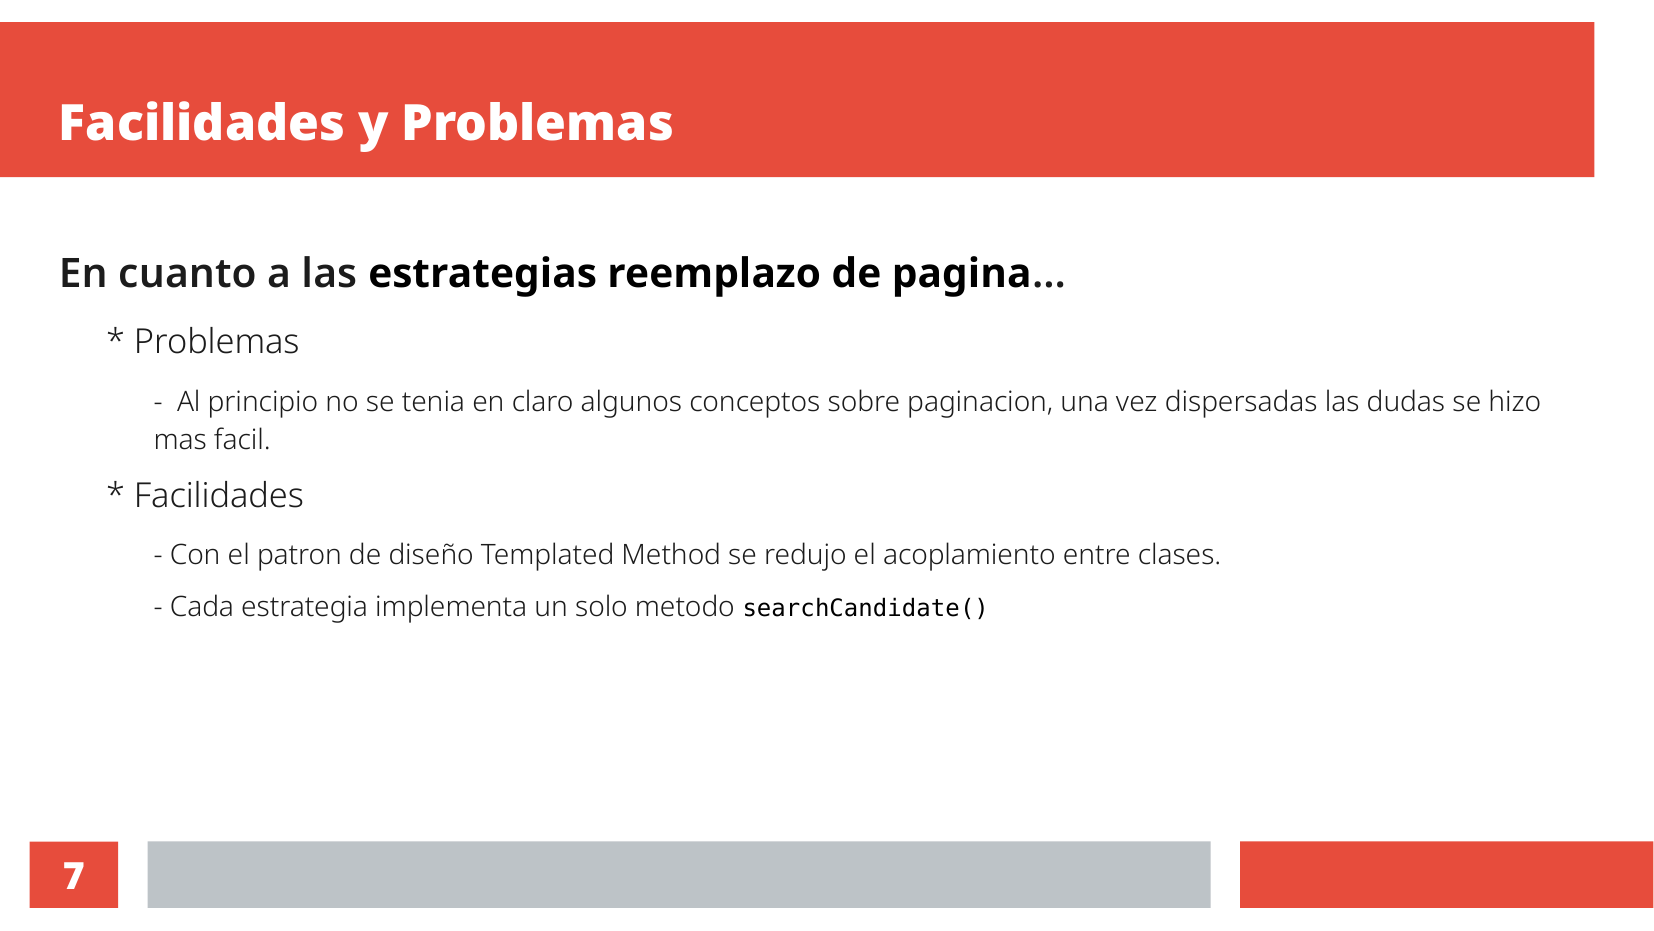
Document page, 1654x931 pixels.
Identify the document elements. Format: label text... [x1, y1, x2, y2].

title Facilidades y Problemas [59, 44, 1595, 156]
list En cuanto a las estrategias reemplazo de pagina... * Problemas - Al principio no se tenia en claro algunos conceptos sobre paginacion, una vez dispersadas las dudas se hizo mas facil. * Facilidades - Con el patron de diseño Templated Method se redujo el acoplamiento entre clases. - Cada estrategia implementa un solo metodo searchCandidate() [59, 243, 1565, 820]
